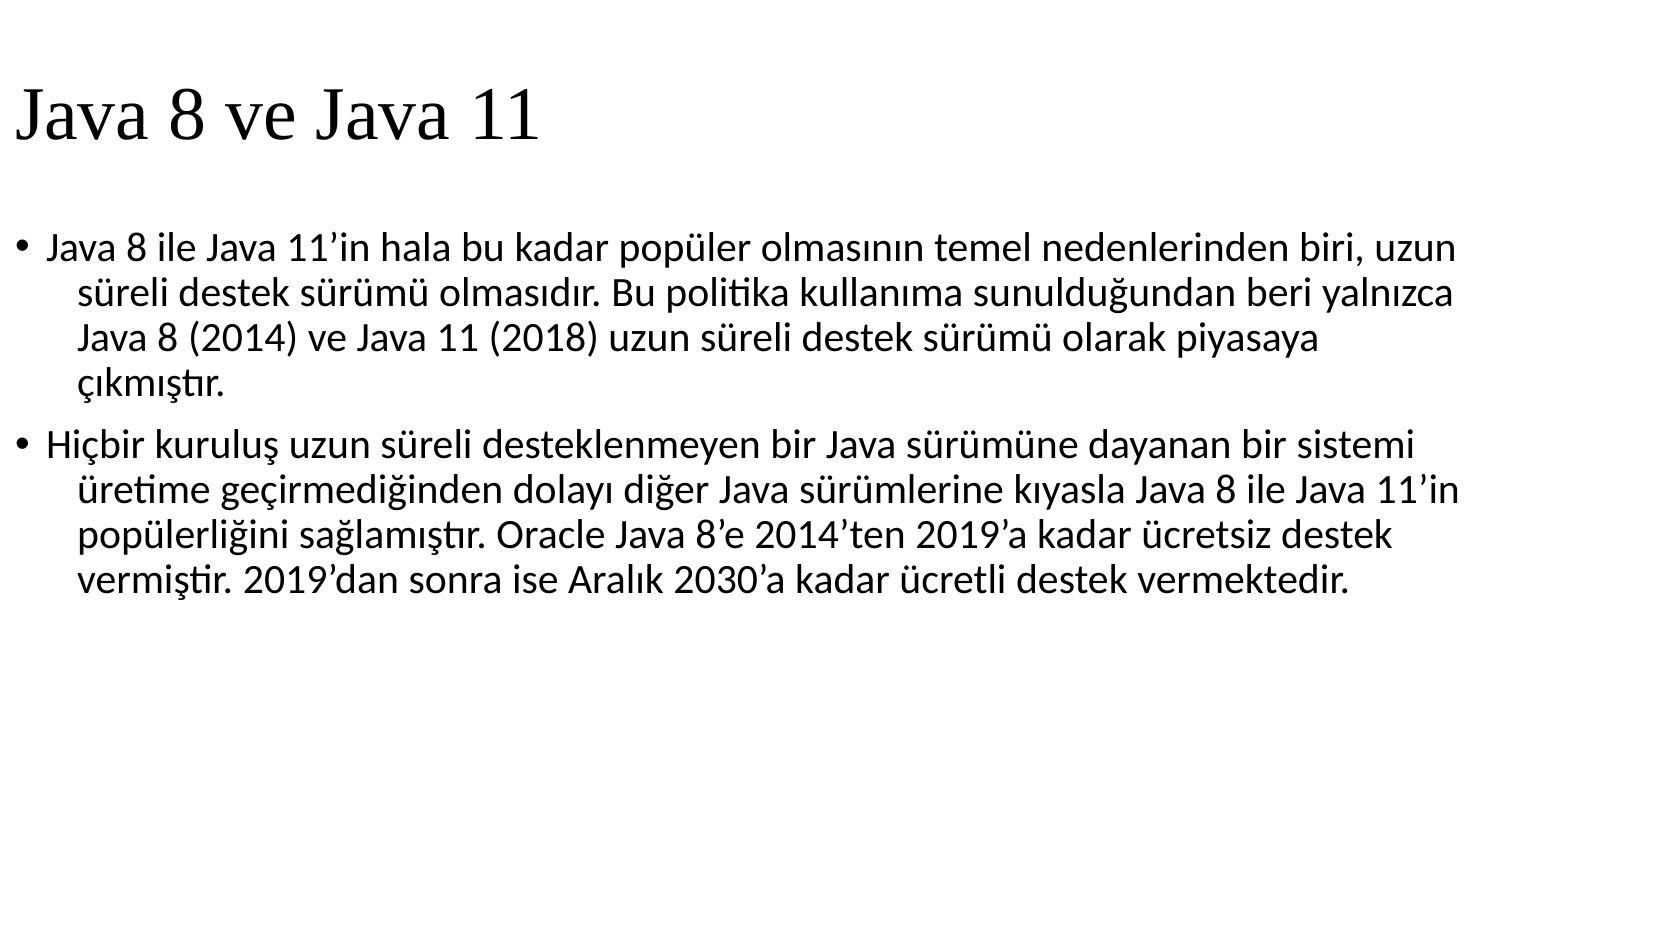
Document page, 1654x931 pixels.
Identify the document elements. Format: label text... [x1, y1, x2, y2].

list Java 8 ile Java 11’in hala bu kadar popüler olmasının temel nedenlerinden biri, uzun süreli destek sürümü olmasıdır. Bu politika kullanıma sunulduğundan beri yalnızca Java 8 (2014) ve Java 11 (2018) uzun süreli destek sürümü olarak piyasaya çıkmıştır. Hiçbir kuruluş uzun süreli desteklenmeyen bir Java sürümüne dayanan bir sistemi üretime geçirmediğinden dolayı diğer Java sürümlerine kıyasla Java 8 ile Java 11’in popülerliğini sağlamıştır. Oracle Java 8’e 2014’ten 2019’a kadar ücretsiz destek vermiştir. 2019’dan sonra ise Aralık 2030’a kadar ücretli destek vermektedir. [0, 217, 1489, 758]
title Java 8 ve Java 11 [0, 36, 1489, 193]
